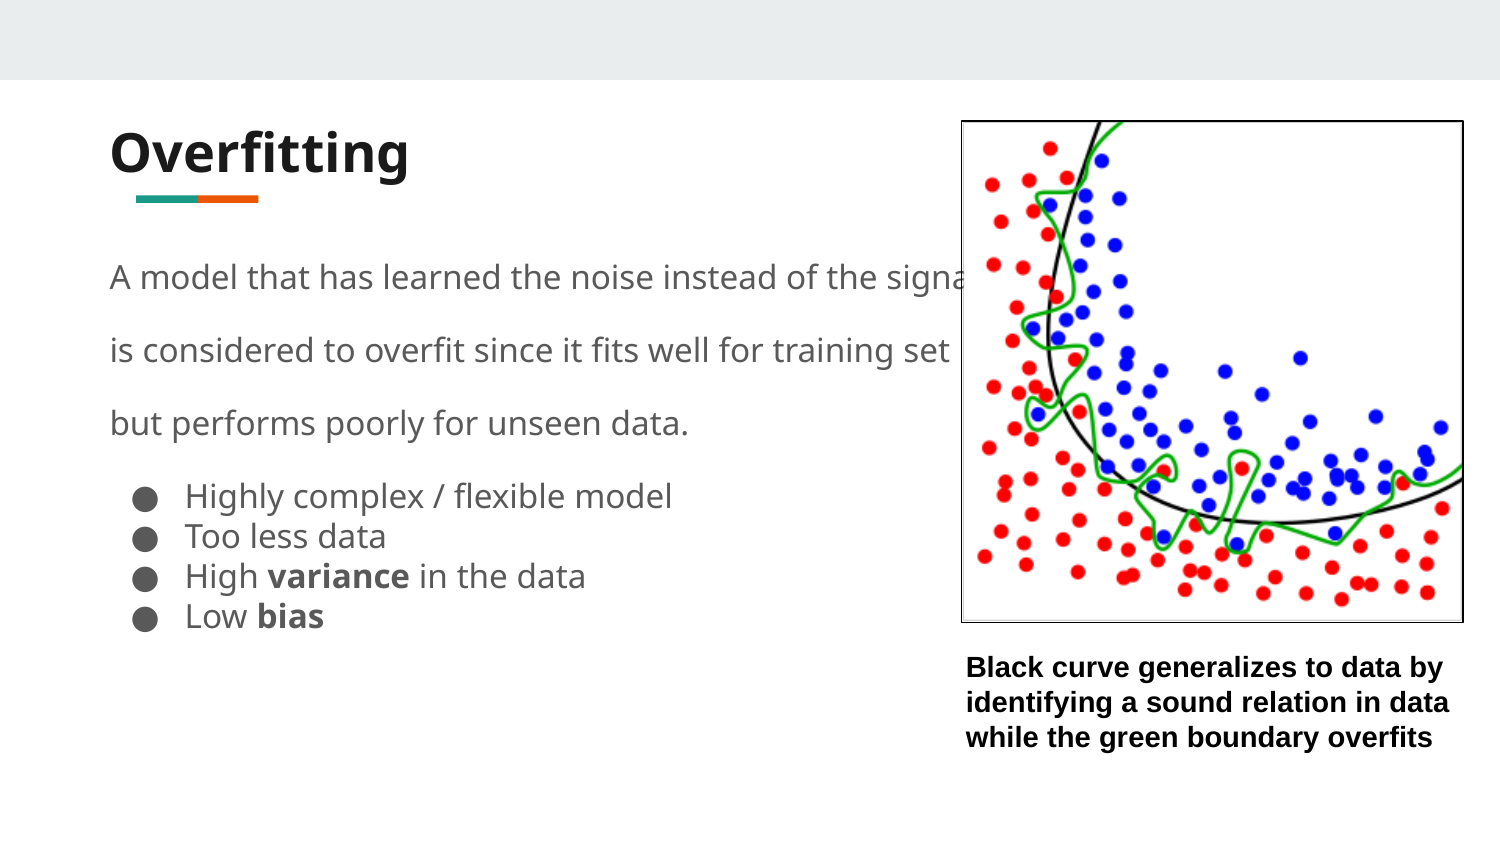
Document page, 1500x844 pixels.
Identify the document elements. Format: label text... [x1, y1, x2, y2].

title Overfitting [94, 103, 1356, 192]
list A model that has learned the noise instead of the signal is considered to overfit since it fits well for training set but performs poorly for unseen data. Highly complex / flexible model Too less data High variance in the data Low bias [94, 241, 1500, 765]
text_box Black curve generalizes to data by identifying a sound relation in data while the green boundary overfits [950, 633, 1472, 775]
picture [962, 121, 1463, 622]
